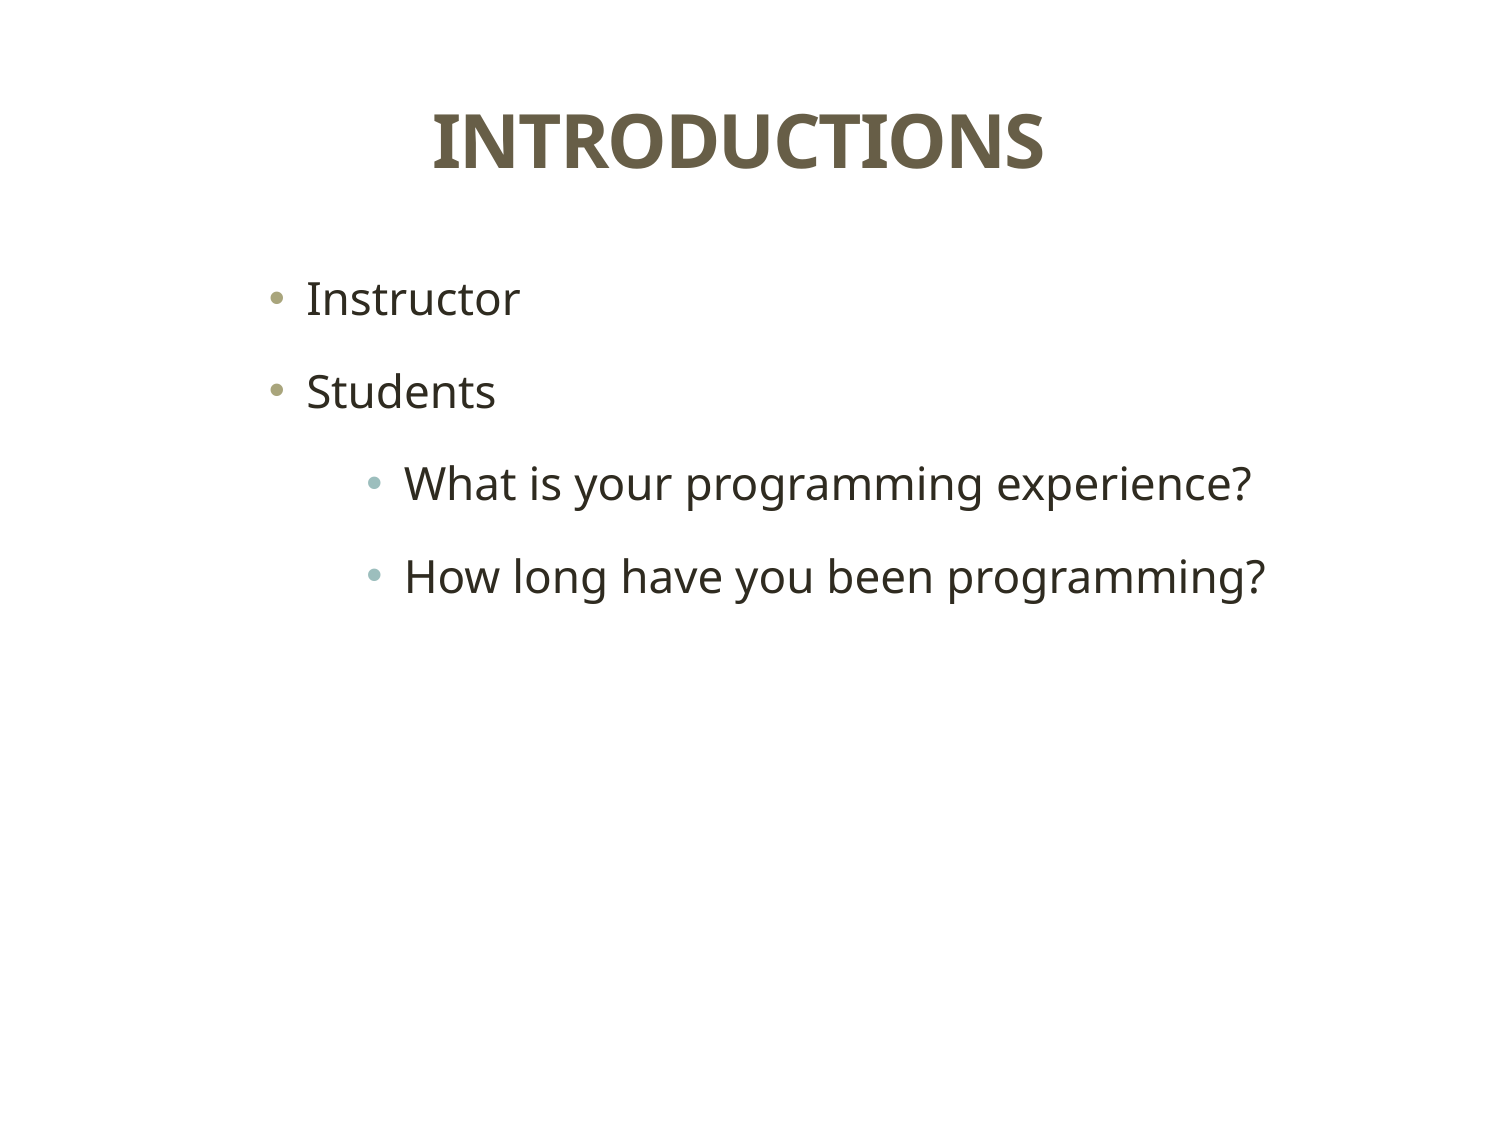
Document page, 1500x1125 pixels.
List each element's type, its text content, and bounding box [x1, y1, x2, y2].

title INTRODUCTIONS [18, 45, 1460, 233]
list Instructor Students What is your programming experience? How long have you been programming? [216, 262, 1460, 1098]
